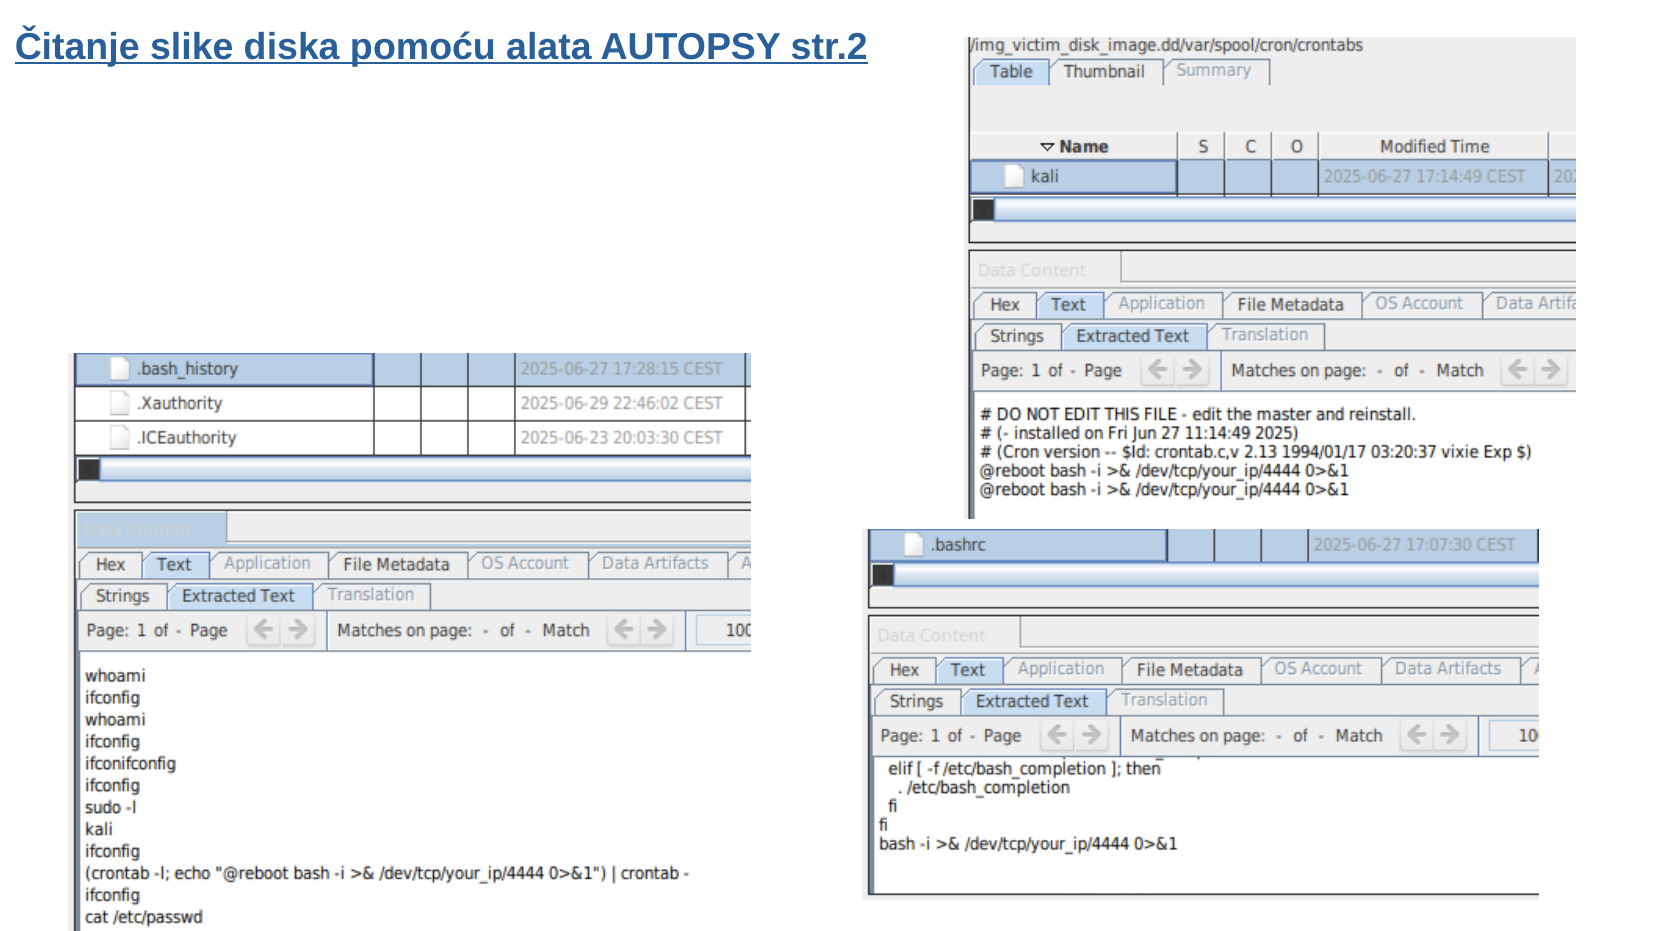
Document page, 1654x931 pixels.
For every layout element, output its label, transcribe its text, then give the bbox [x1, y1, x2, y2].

picture [862, 529, 1539, 901]
text_box Čitanje slike diska pomoću alata AUTOPSY str.2 [0, 18, 901, 113]
picture [964, 37, 1576, 519]
picture [68, 353, 751, 931]
